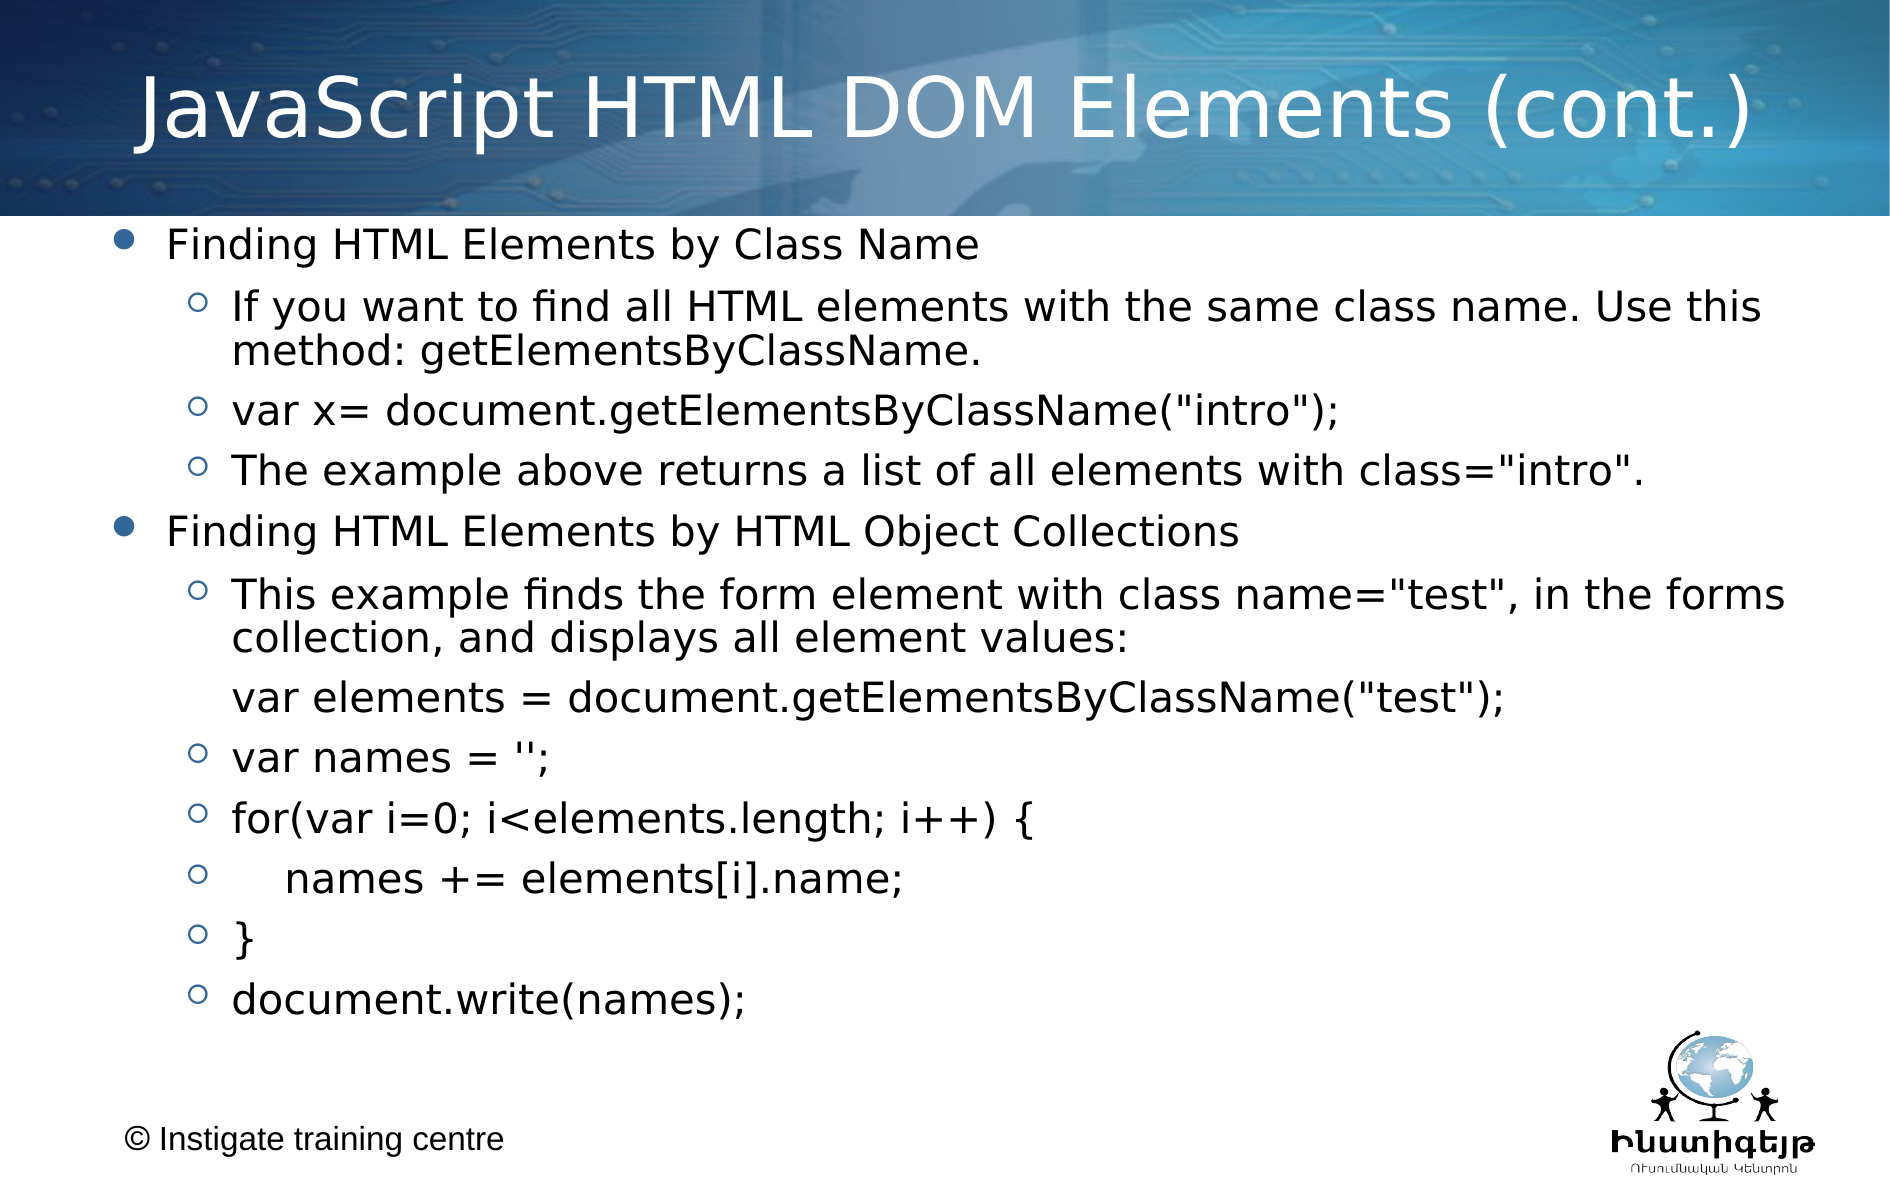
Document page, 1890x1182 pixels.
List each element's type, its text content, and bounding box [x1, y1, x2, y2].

list Finding HTML Elements by Class Name If you want to find all HTML elements with the same class name. Use this method: getElementsByClassName. var x= document.getElementsByClassName("intro"); The example above returns a list of all elements with class="intro". Finding HTML Elements by HTML Object Collections This example finds the form element with class name="test", in the forms collection, and displays all element values: var elements = document.getElementsByClassName("test"); var names = ''; for(var i=0; i<elements.length; i++) { names += elements[i].name; } document.write(names); [110, 224, 1801, 254]
picture [0, 0, 1890, 216]
picture [1612, 1030, 1815, 1175]
